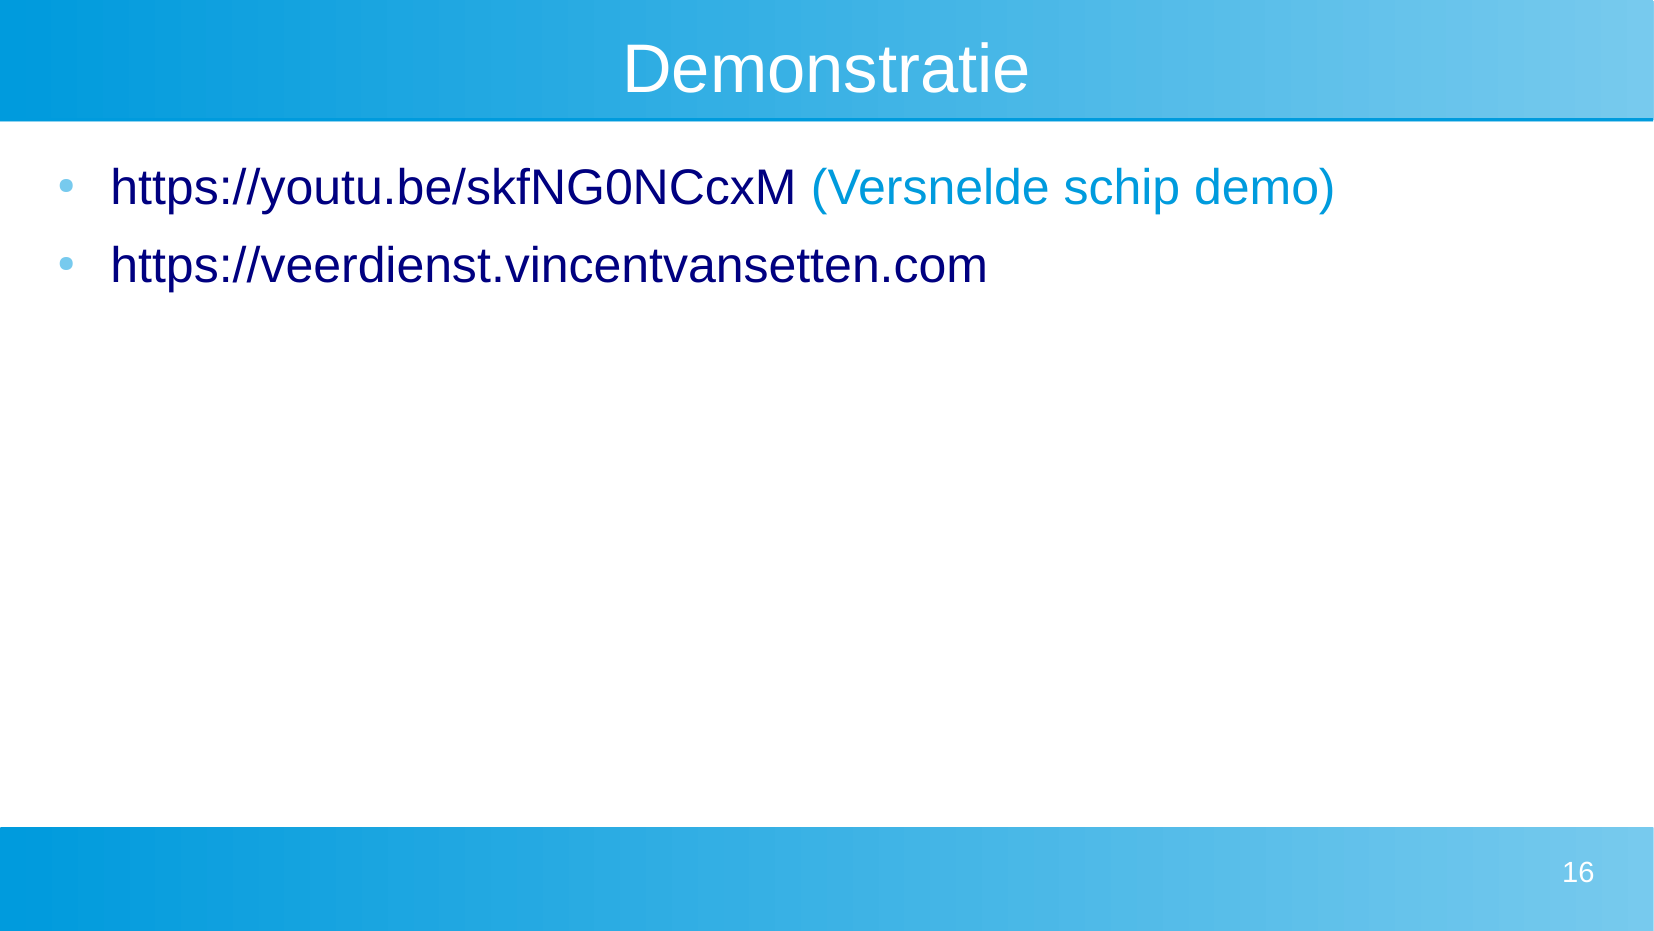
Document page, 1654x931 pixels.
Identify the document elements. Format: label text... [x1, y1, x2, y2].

list https://youtu.be/skfNG0NCcxM (Versnelde schip demo) https://veerdienst.vincentvansetten.com [39, 159, 1576, 751]
title Demonstratie [59, 29, 1595, 108]
